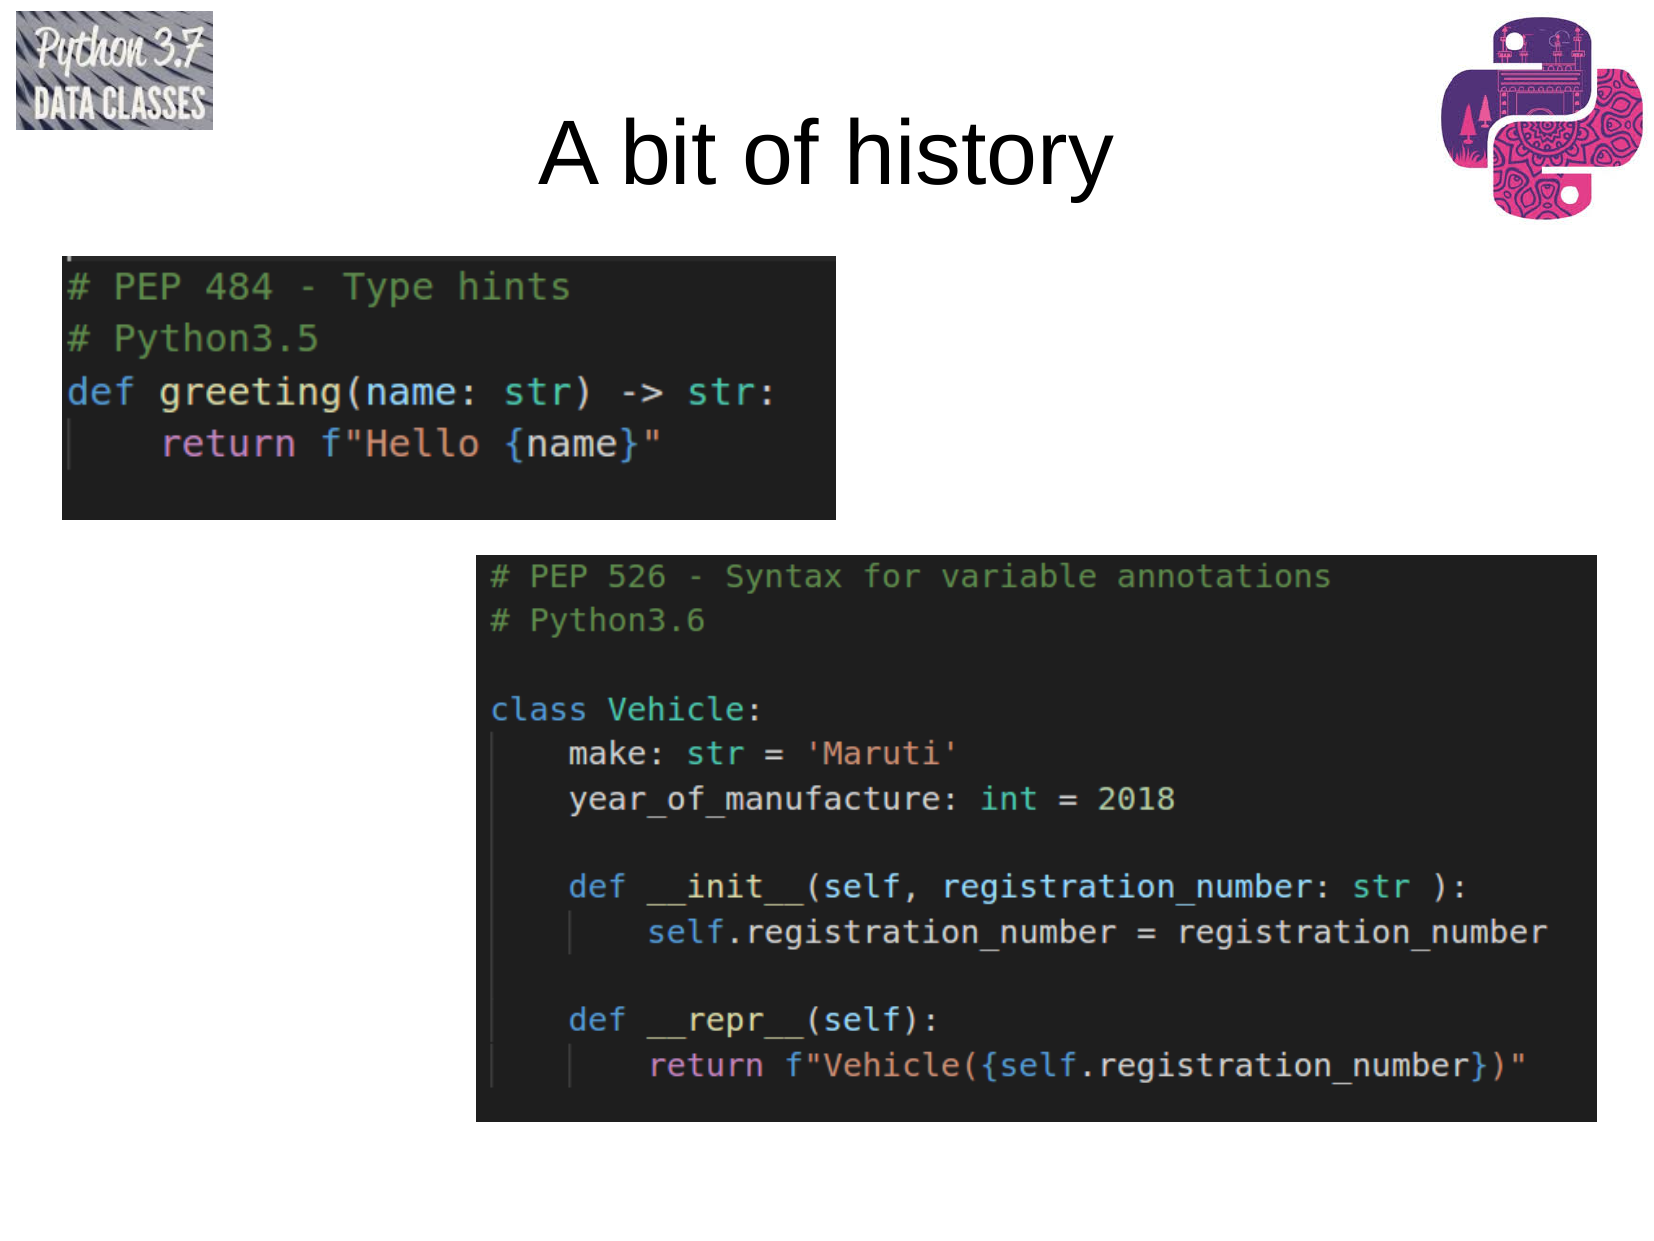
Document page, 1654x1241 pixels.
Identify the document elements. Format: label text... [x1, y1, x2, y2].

picture [16, 11, 213, 130]
picture [1435, 11, 1648, 225]
title A bit of history [82, 49, 1571, 257]
picture [62, 256, 836, 520]
picture [476, 555, 1597, 1123]
